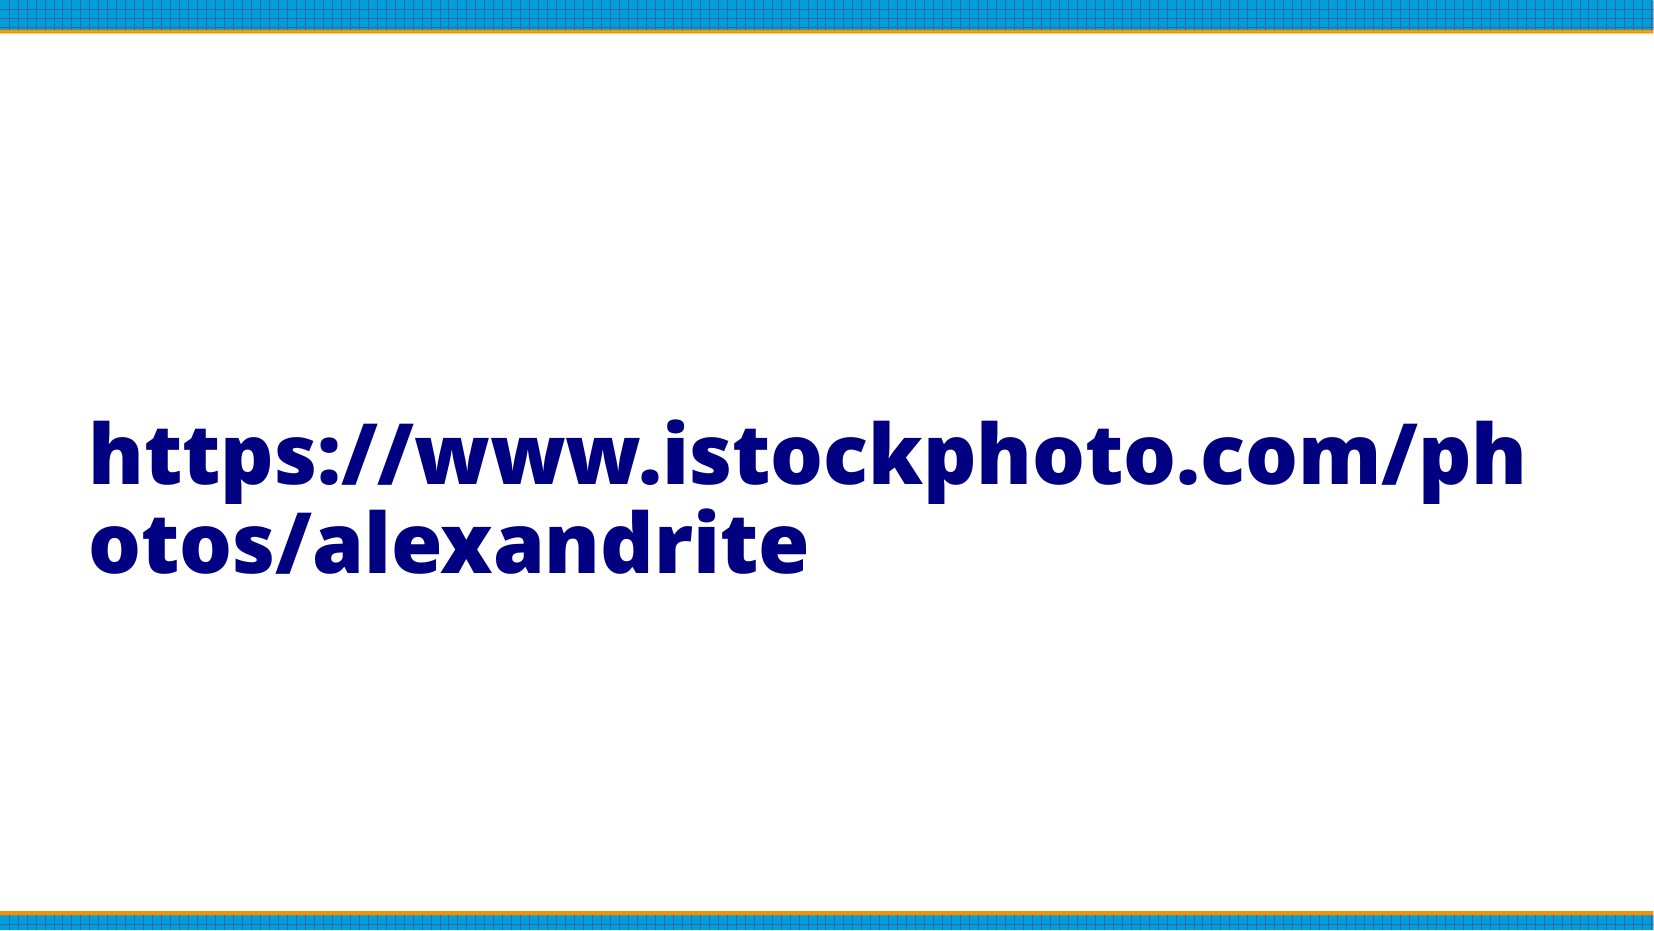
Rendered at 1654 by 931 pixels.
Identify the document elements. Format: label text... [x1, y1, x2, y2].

subtitle https://www.istockphoto.com/photos/alexandrite [88, 44, 1565, 798]
